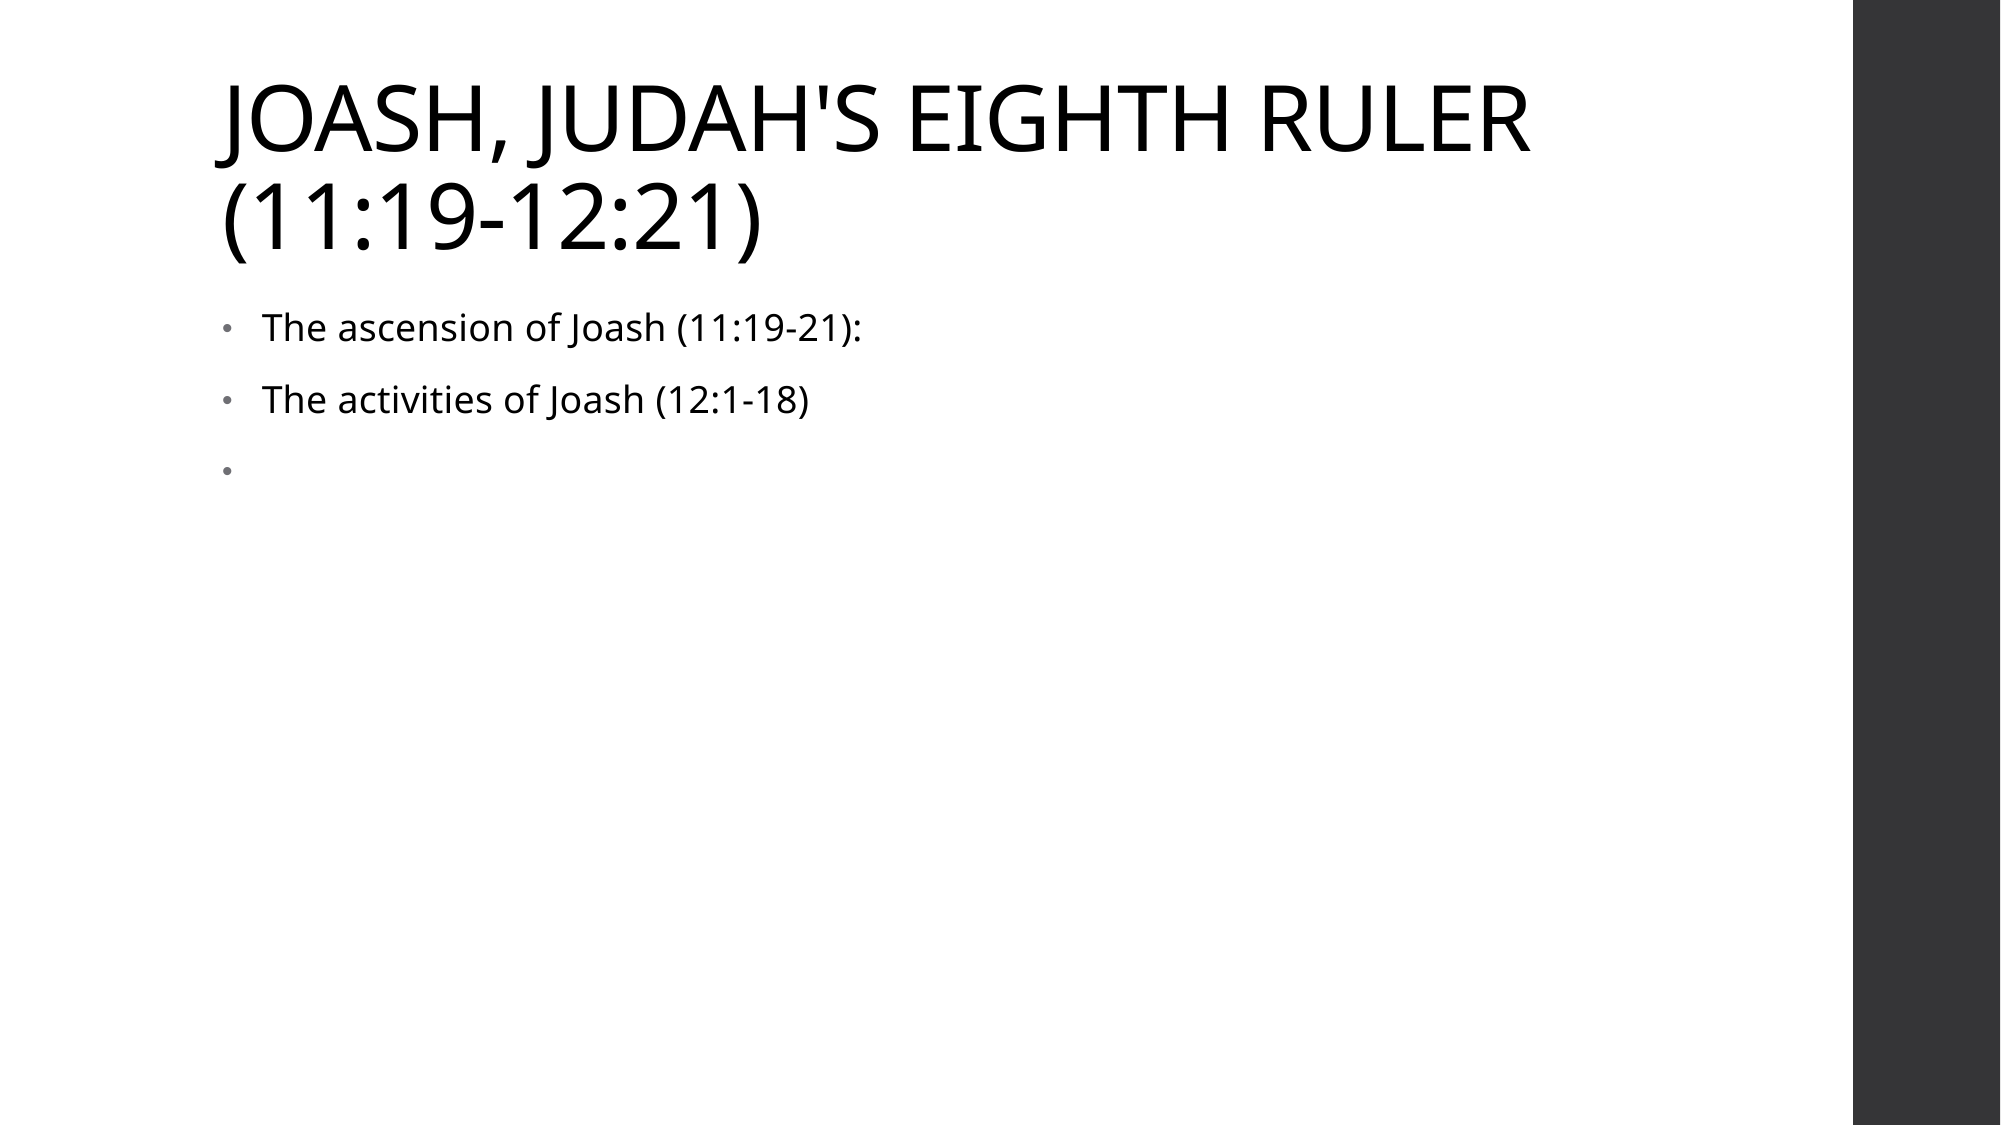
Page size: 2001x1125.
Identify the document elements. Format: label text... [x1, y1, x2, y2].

list The ascension of Joash (11:19-21): The activities of Joash (12:1-18) [206, 299, 1617, 1014]
title JOASH, JUDAH'S EIGHTH RULER (11:19-12:21) [206, 60, 1797, 278]
